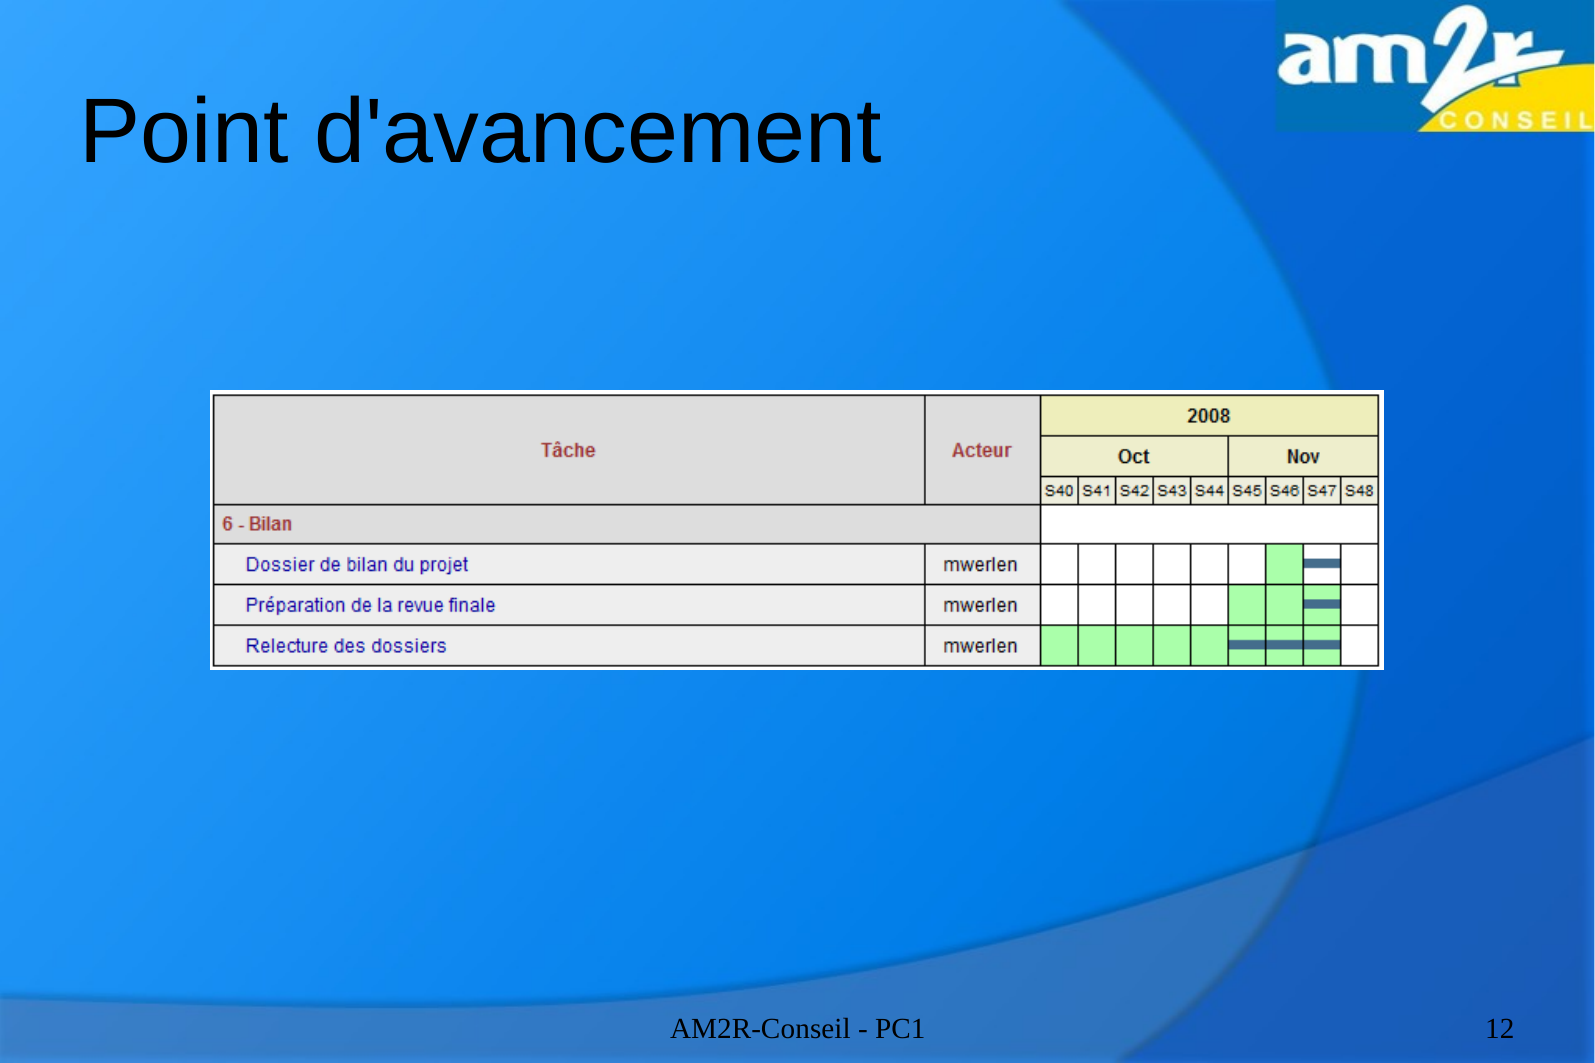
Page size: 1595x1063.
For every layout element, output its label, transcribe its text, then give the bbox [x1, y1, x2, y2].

picture [0, 0, 1595, 1063]
title Point d'avancement [79, 42, 1253, 220]
